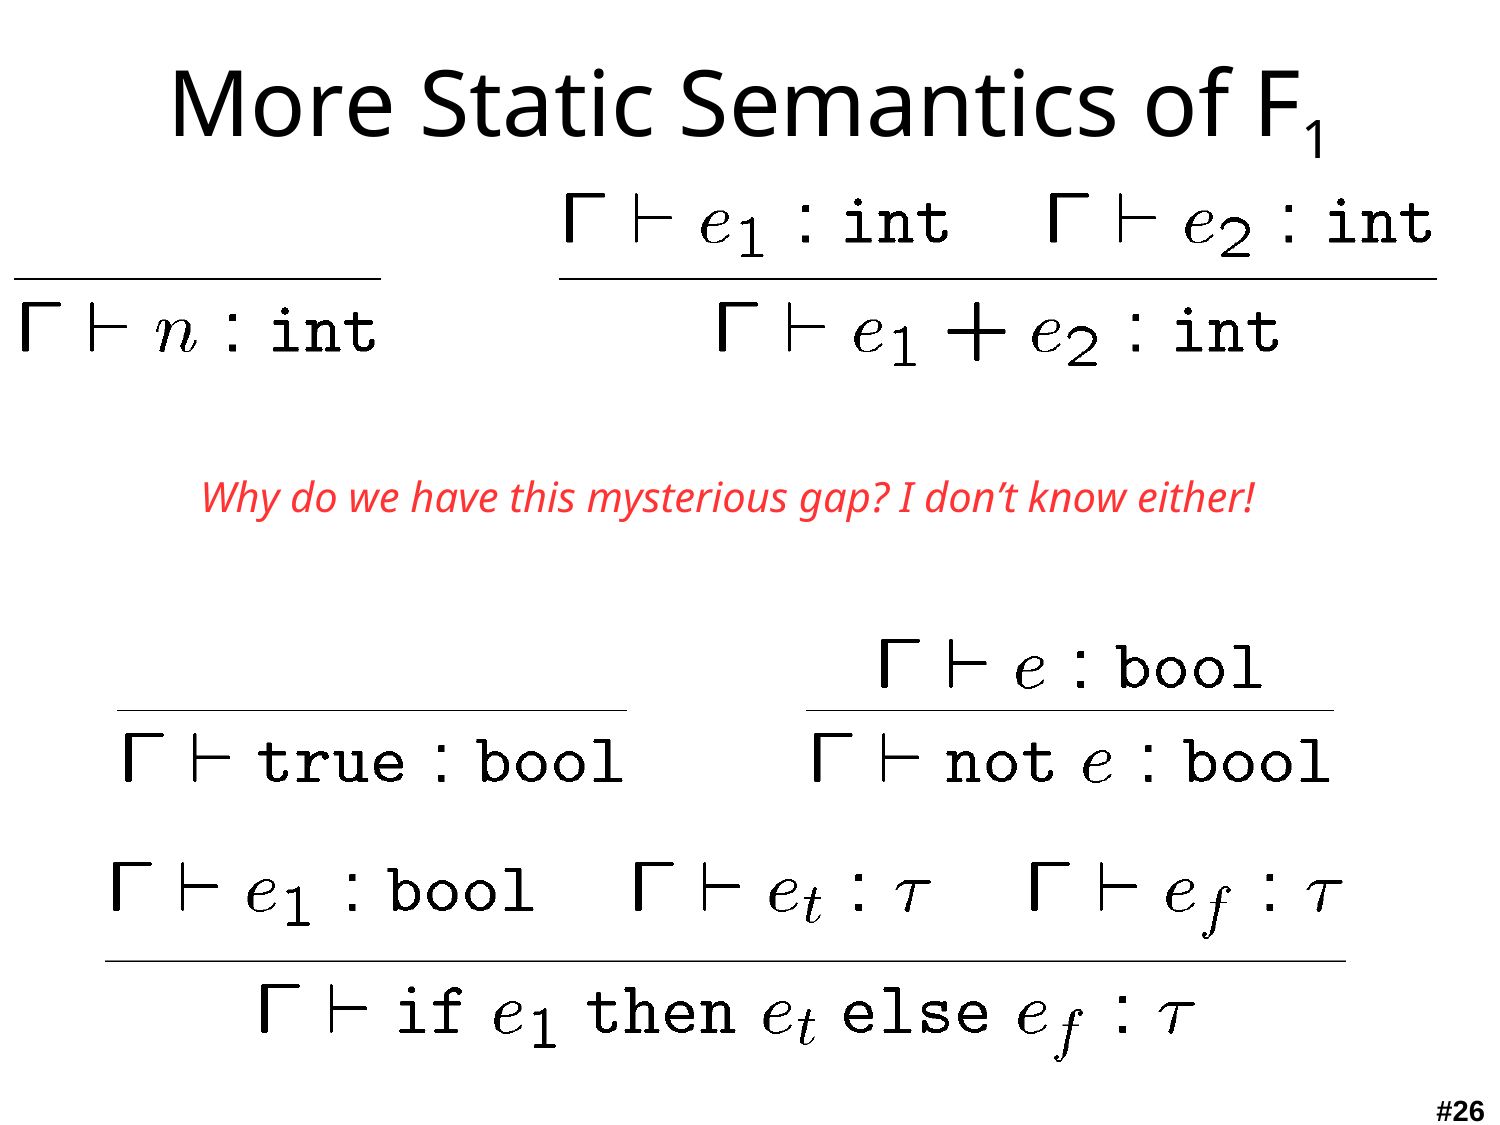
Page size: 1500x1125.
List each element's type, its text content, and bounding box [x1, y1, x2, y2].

text_box Why do we have this mysterious gap? I don’t know either! [185, 459, 1271, 533]
picture [12, 191, 1438, 1063]
title More Static Semantics of F1 [24, 12, 1476, 201]
